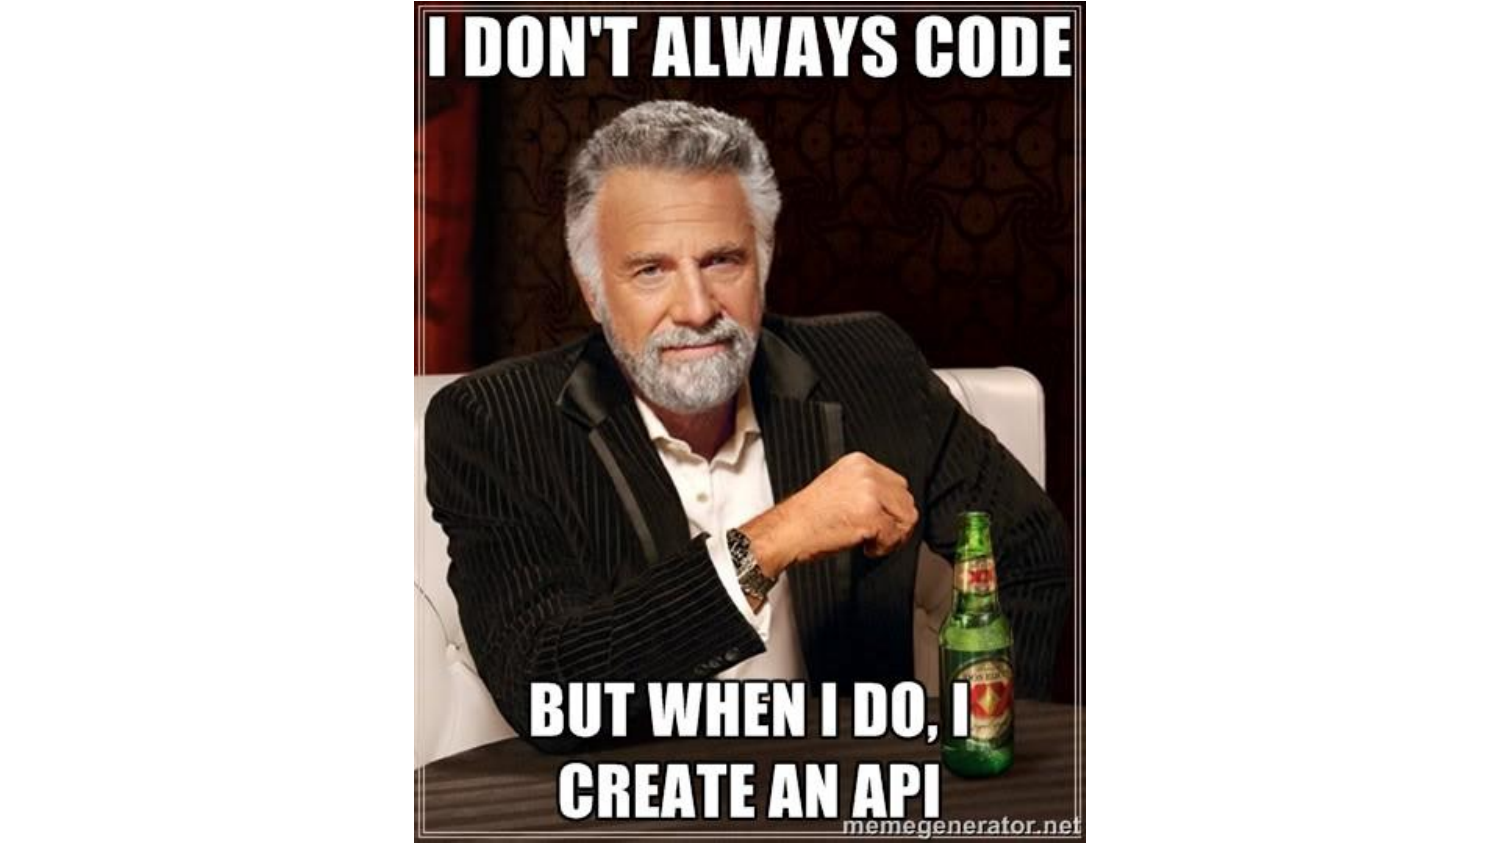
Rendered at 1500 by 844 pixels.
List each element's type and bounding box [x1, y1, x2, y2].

picture [414, 1, 1086, 843]
